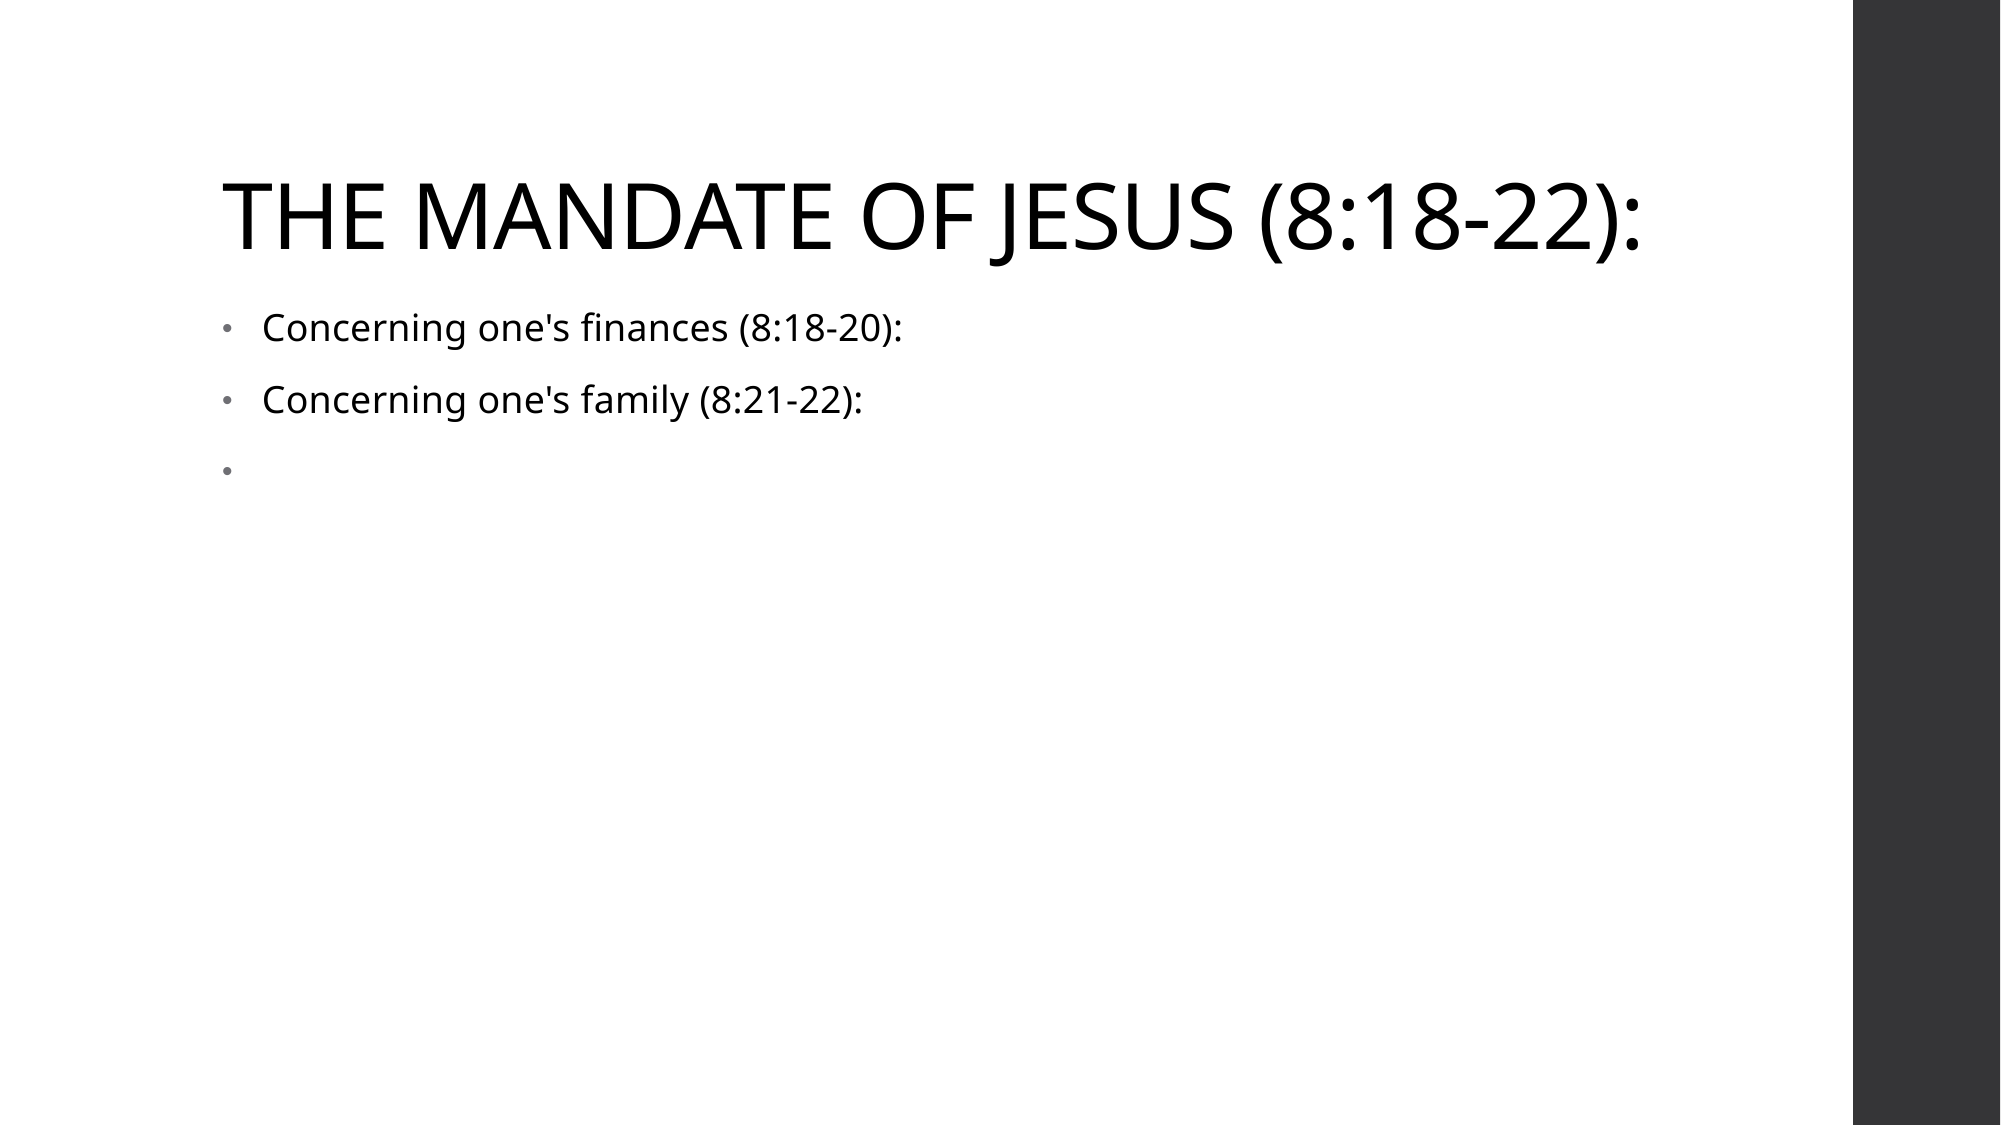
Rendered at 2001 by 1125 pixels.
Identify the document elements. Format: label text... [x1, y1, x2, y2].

title THE MANDATE OF JESUS (8:18-22): [206, 60, 1797, 278]
list Concerning one's finances (8:18-20): Concerning one's family (8:21-22): [206, 299, 1617, 1014]
